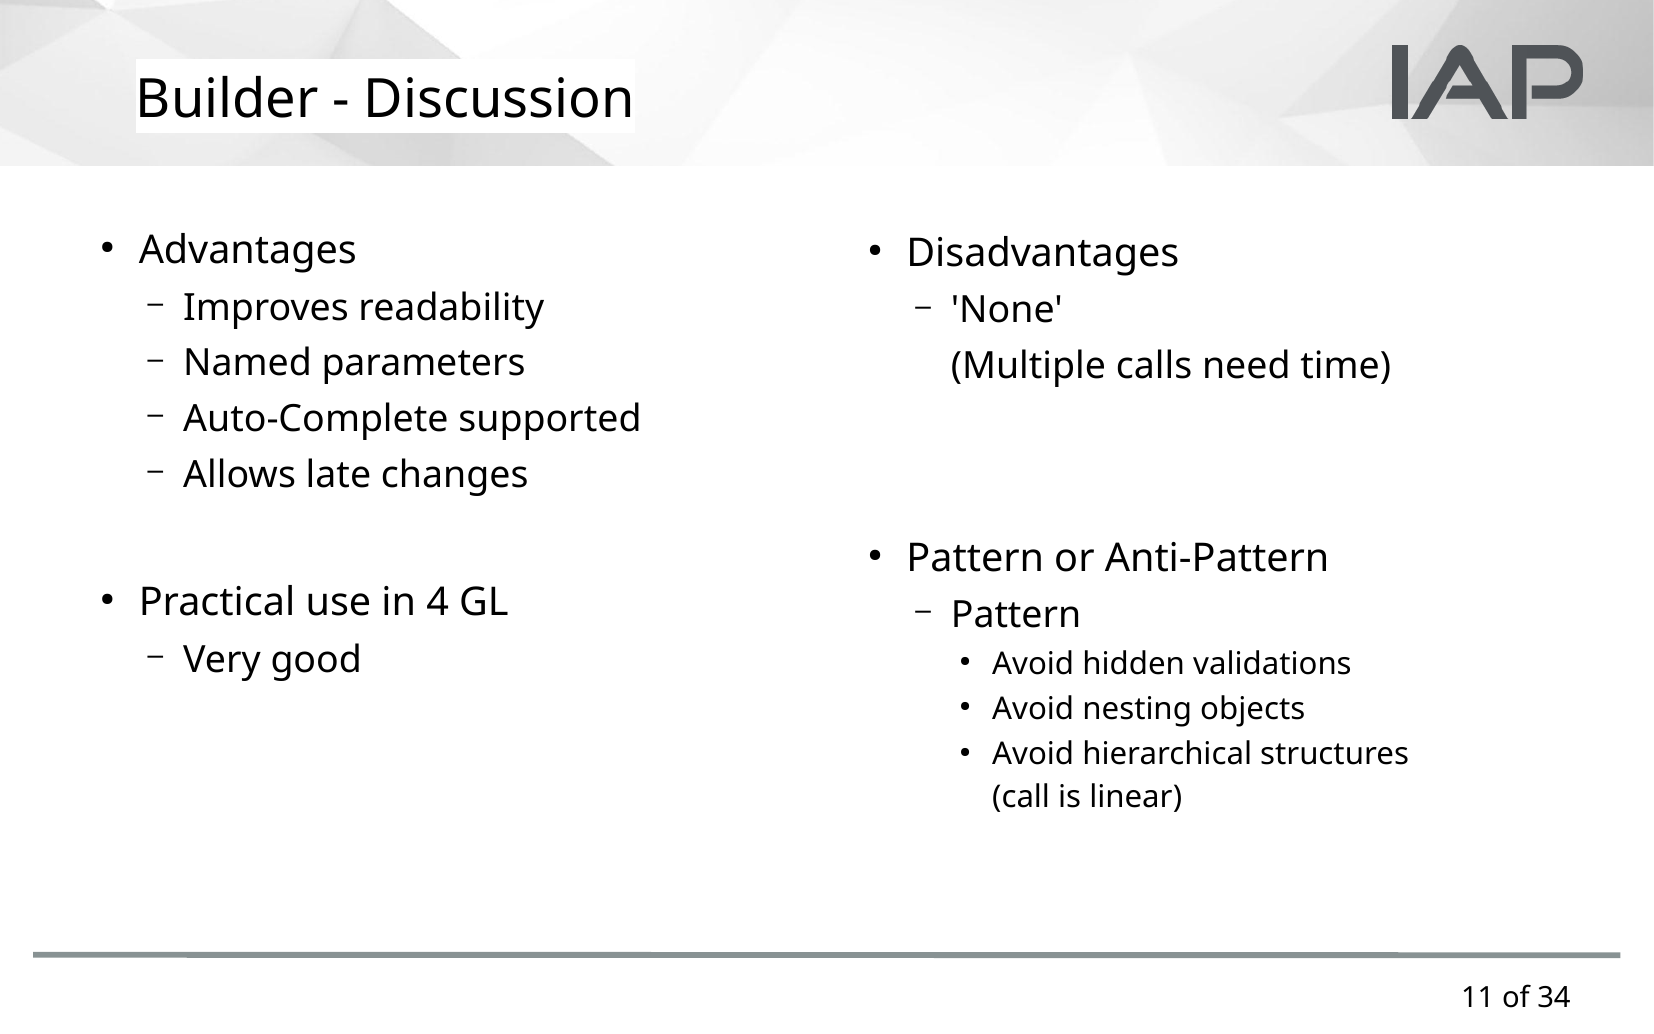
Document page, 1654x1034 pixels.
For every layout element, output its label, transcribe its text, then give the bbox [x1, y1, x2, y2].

picture [0, 0, 1654, 166]
list Disadvantages 'None' (Multiple calls need time) Pattern or Anti-Pattern Pattern Avoid hidden validations Avoid nesting objects Avoid hierarchical structures (call is linear) [850, 224, 1595, 925]
list Advantages Improves readability Named parameters Auto-Complete supported Allows late changes Practical use in 4 GL Very good [82, 221, 804, 922]
title Builder - Discussion [135, 41, 1264, 152]
